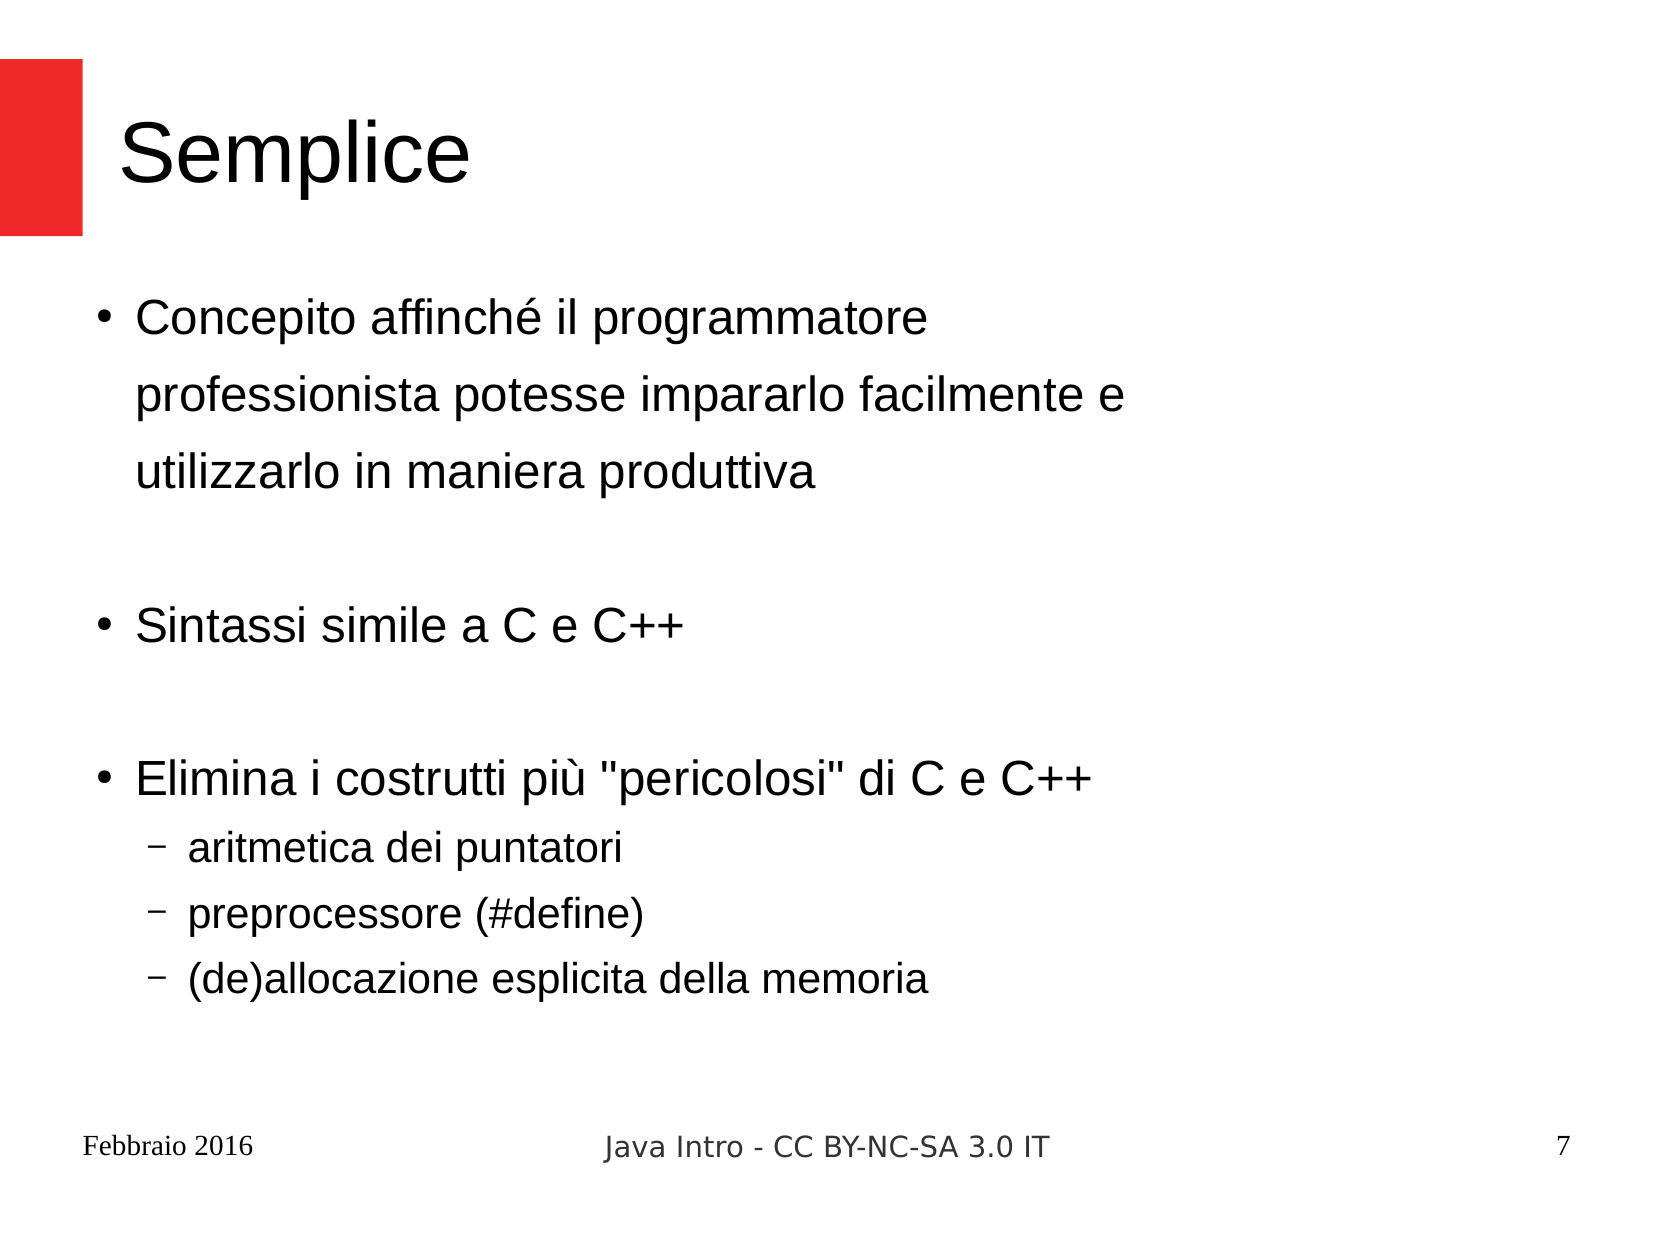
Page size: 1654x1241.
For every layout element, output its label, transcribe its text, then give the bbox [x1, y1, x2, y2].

list Concepito affinché il programmatore professionista potesse impararlo facilmente e utilizzarlo in maniera produttiva Sintassi simile a C e C++ Elimina i costrutti più "pericolosi" di C e C++ aritmetica dei puntatori preprocessore (#define) (de)allocazione esplicita della memoria [82, 290, 1571, 1010]
title Semplice [118, 49, 1607, 257]
